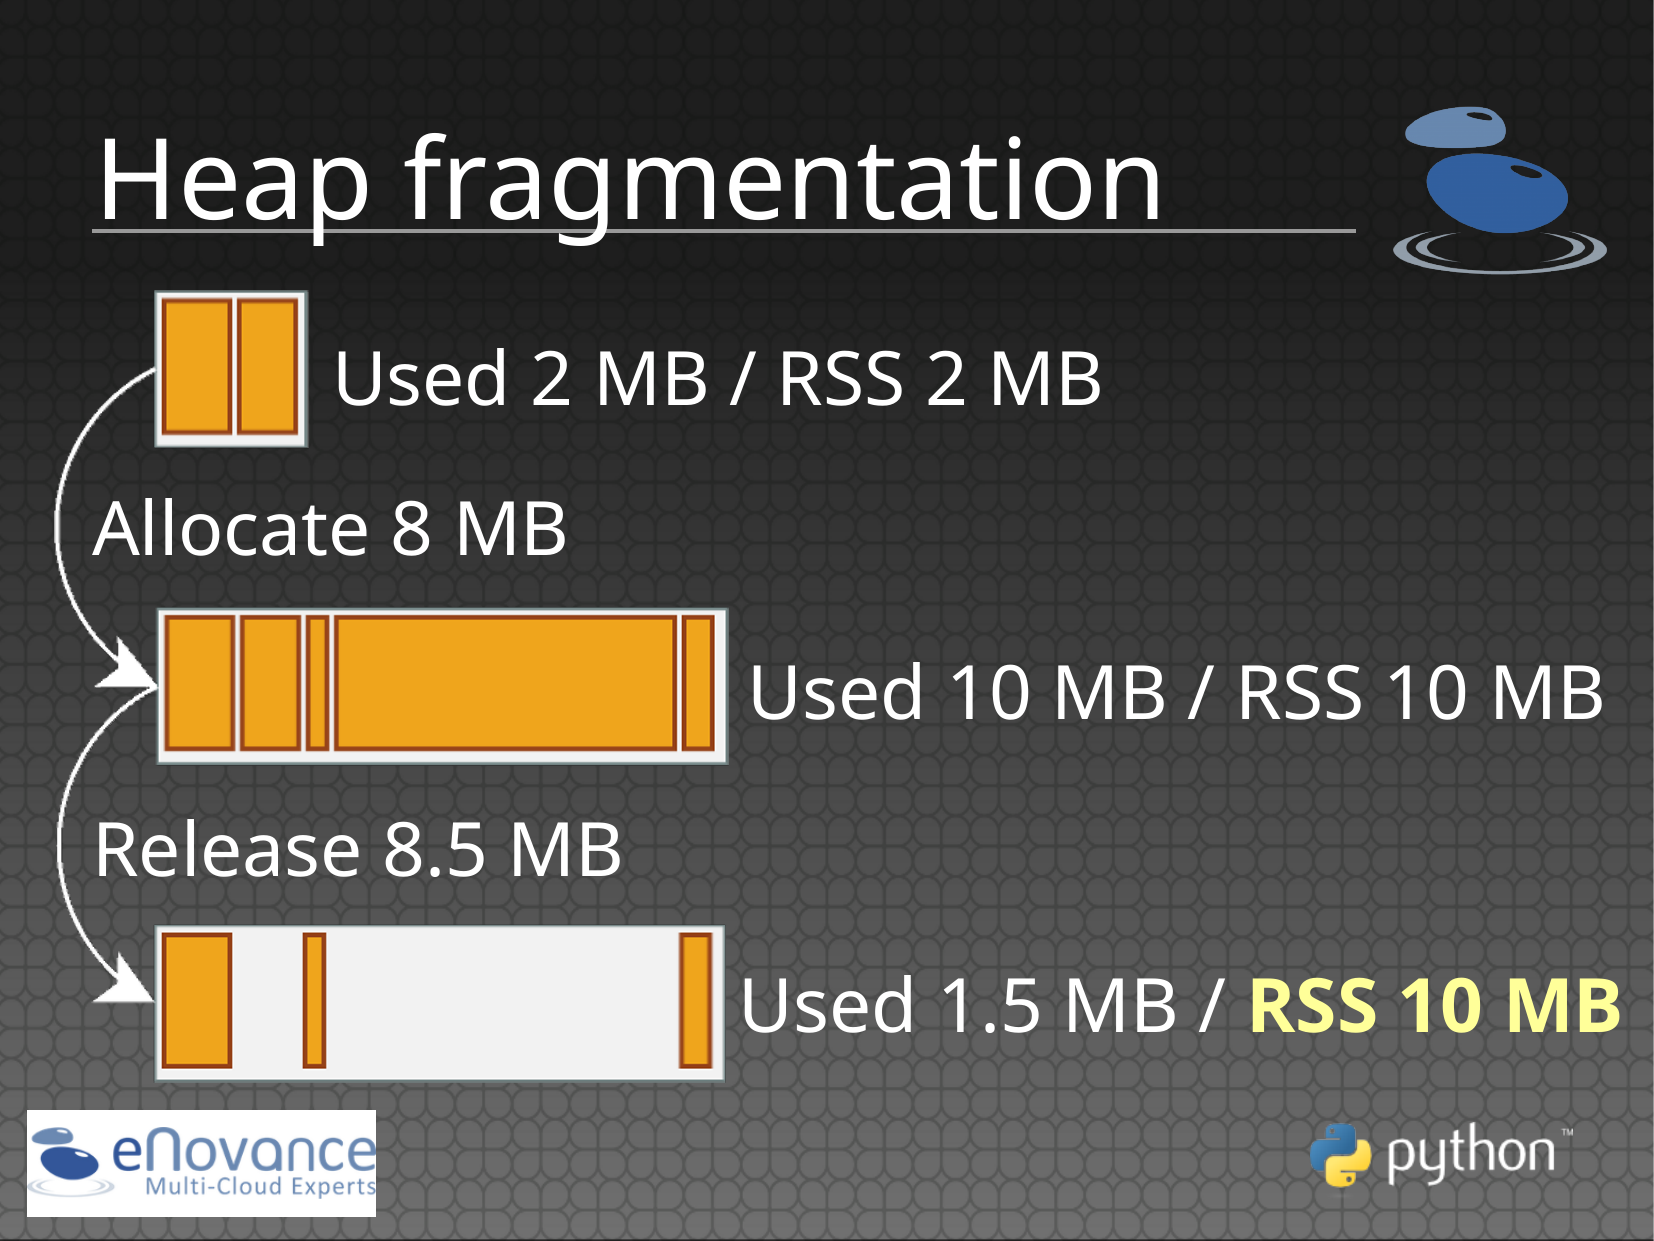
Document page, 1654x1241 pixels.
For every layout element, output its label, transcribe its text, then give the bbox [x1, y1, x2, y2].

title Used 2 MB / RSS 2 MB [729, 301, 1585, 452]
title Allocate 8 MB [92, 451, 651, 602]
title Used 10 MB / RSS 10 MB [747, 615, 1637, 766]
title Used 1.5 MB / RSS 10 MB [738, 927, 1654, 1078]
title Heap fragmentation [94, 100, 1426, 251]
title Release 8.5 MB [92, 771, 651, 922]
picture [0, 0, 1654, 1241]
